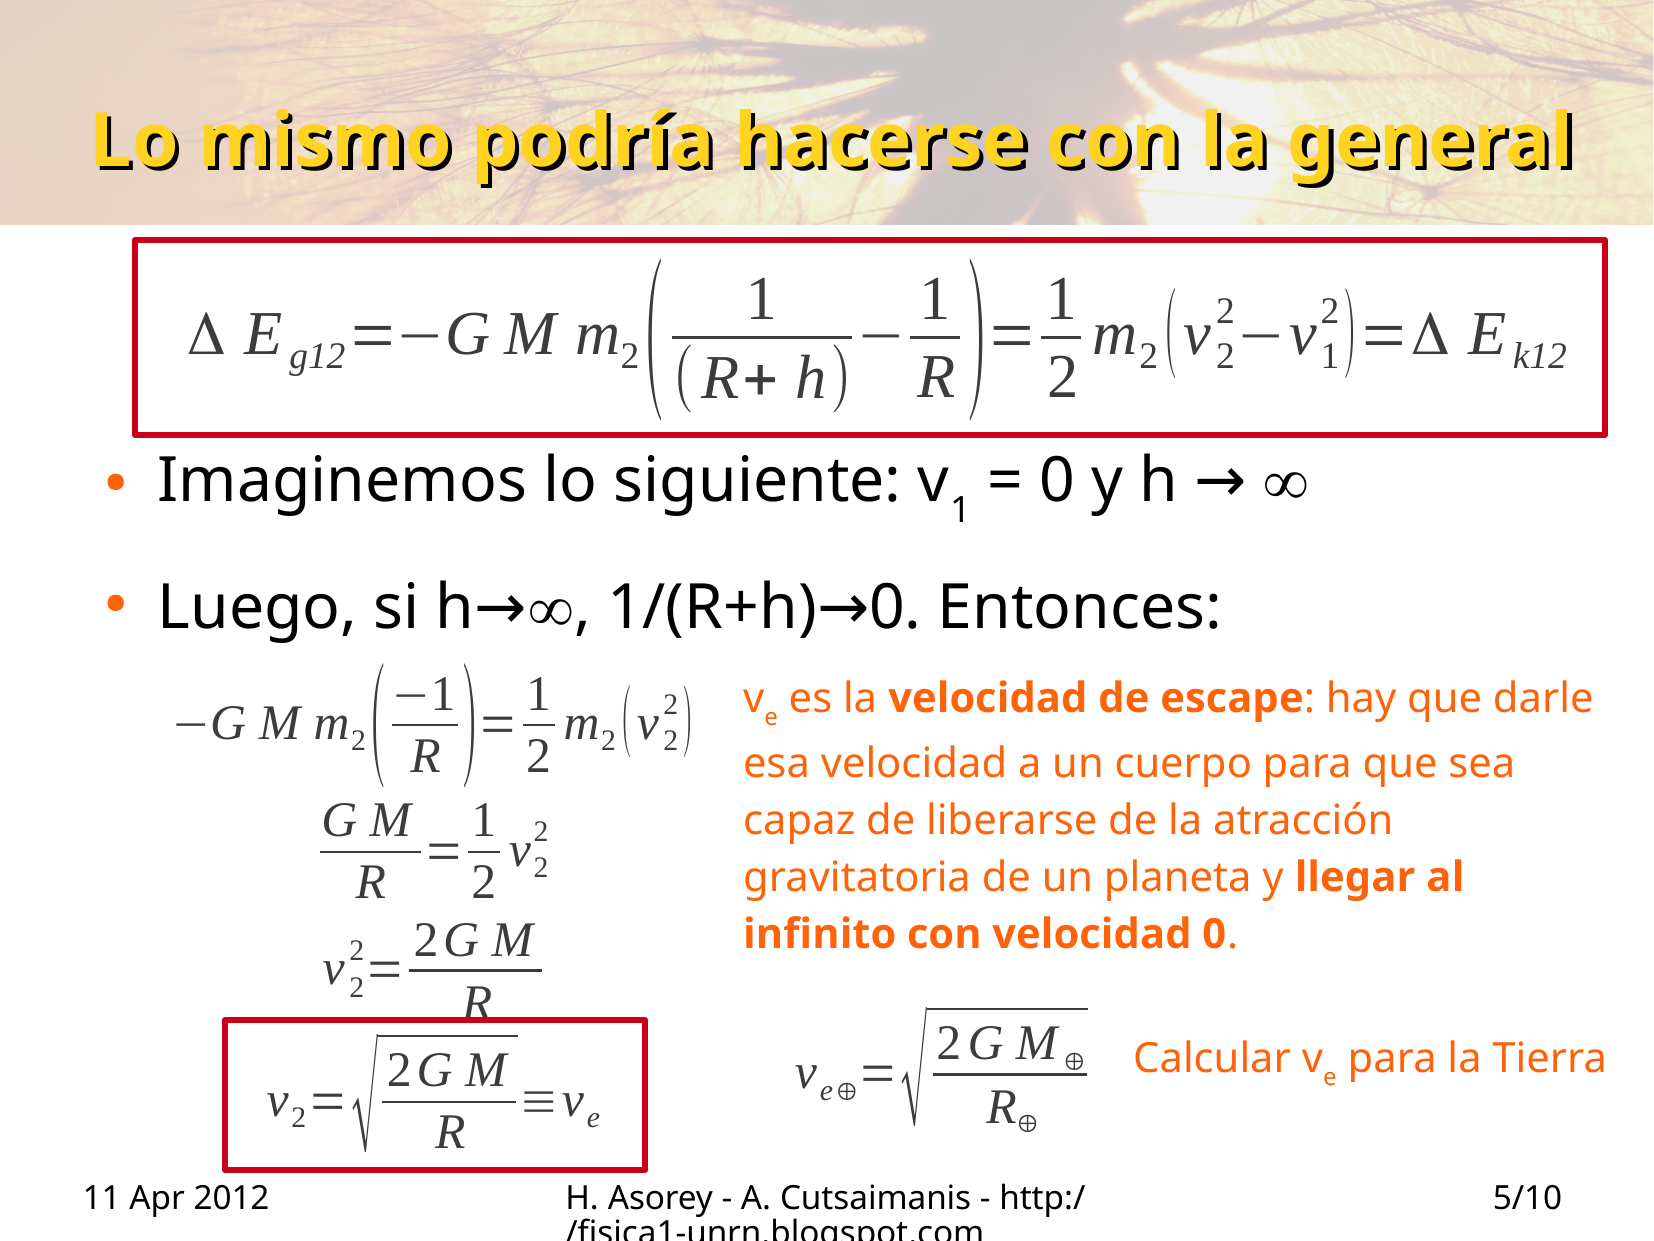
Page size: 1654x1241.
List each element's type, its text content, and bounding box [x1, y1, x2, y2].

chart [787, 1005, 1096, 1135]
chart [165, 660, 699, 1218]
text_box Calcular ve para la Tierra [1118, 1020, 1636, 1108]
title Lo mismo podría hacerse con la general [86, 49, 1576, 226]
chart [180, 255, 1574, 425]
list Imaginemos lo siguiente: v1 = 0 y h → ¥ Luego, si h→¥, 1/(R+h)→0. Entonces: [86, 435, 1576, 1241]
text_box ve es la velocidad de escape: hay que darle esa velocidad a un cuerpo para que sea capaz de liberarse de la atracción gravitatoria de un planeta y llegar al infinito con velocidad 0. [728, 660, 1636, 903]
picture [0, 0, 1654, 225]
